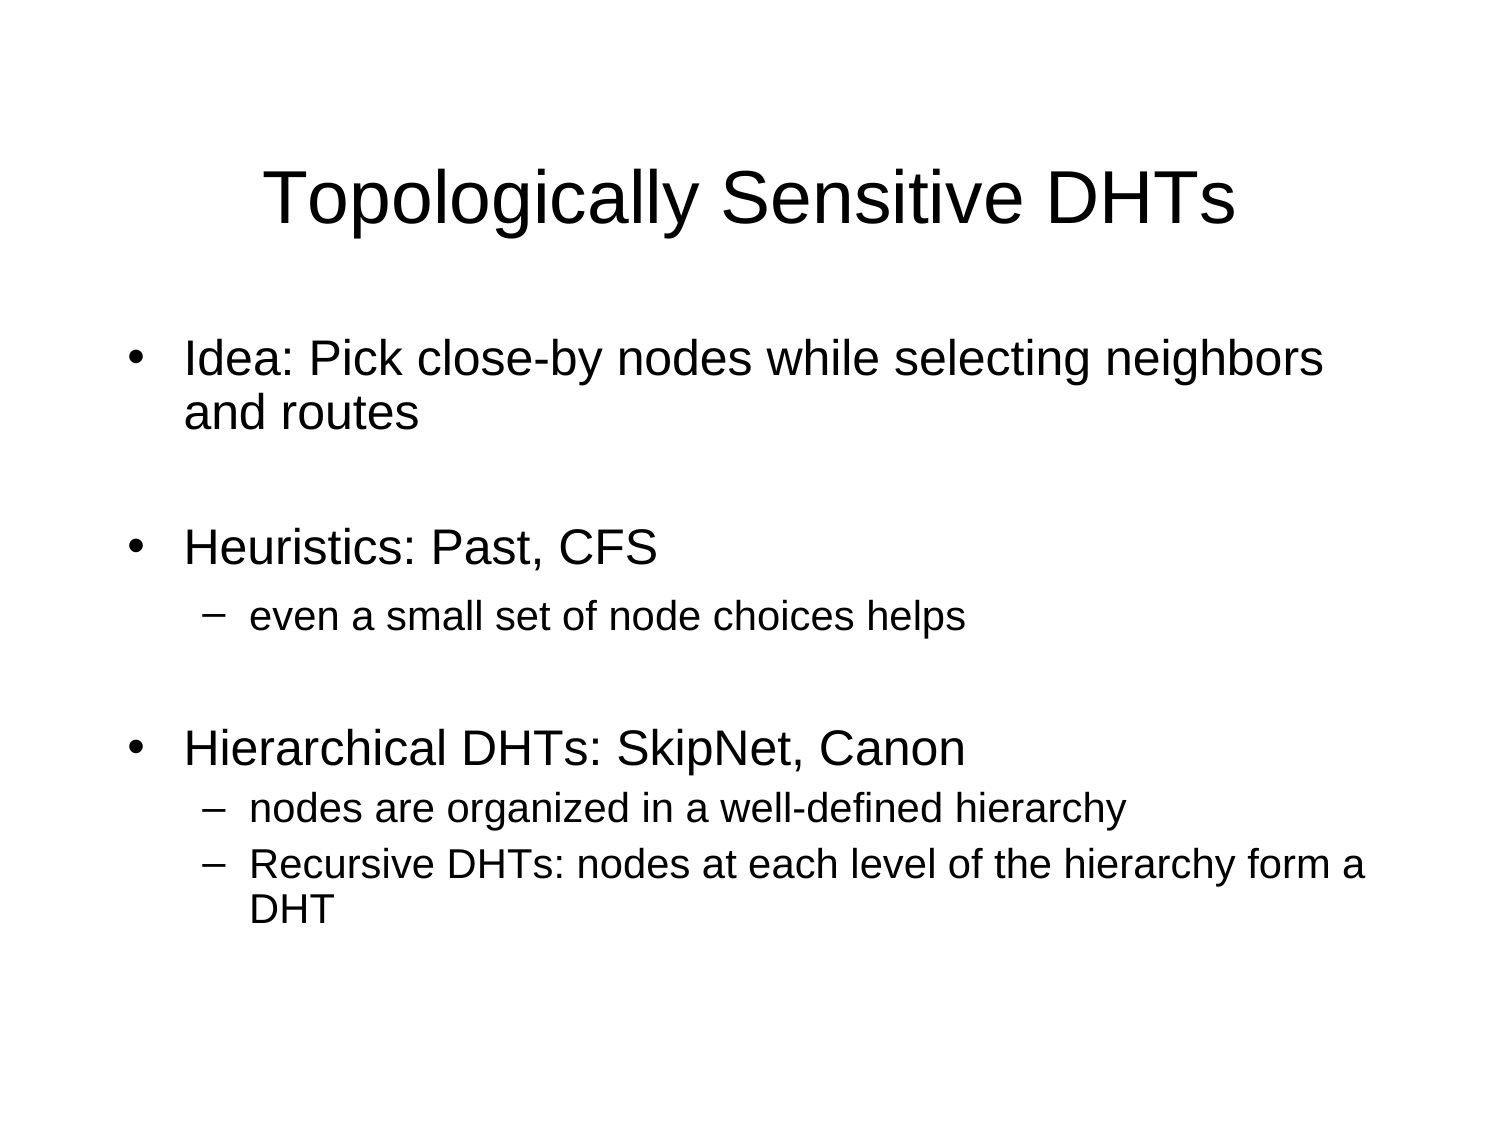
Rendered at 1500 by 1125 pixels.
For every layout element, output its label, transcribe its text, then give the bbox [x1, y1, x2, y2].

title Topologically Sensitive DHTs [112, 99, 1388, 288]
list Idea: Pick close-by nodes while selecting neighbors and routes Heuristics: Past, CFS even a small set of node choices helps Hierarchical DHTs: SkipNet, Canon nodes are organized in a well-defined hierarchy Recursive DHTs: nodes at each level of the hierarchy form a DHT [112, 324, 1388, 1000]
